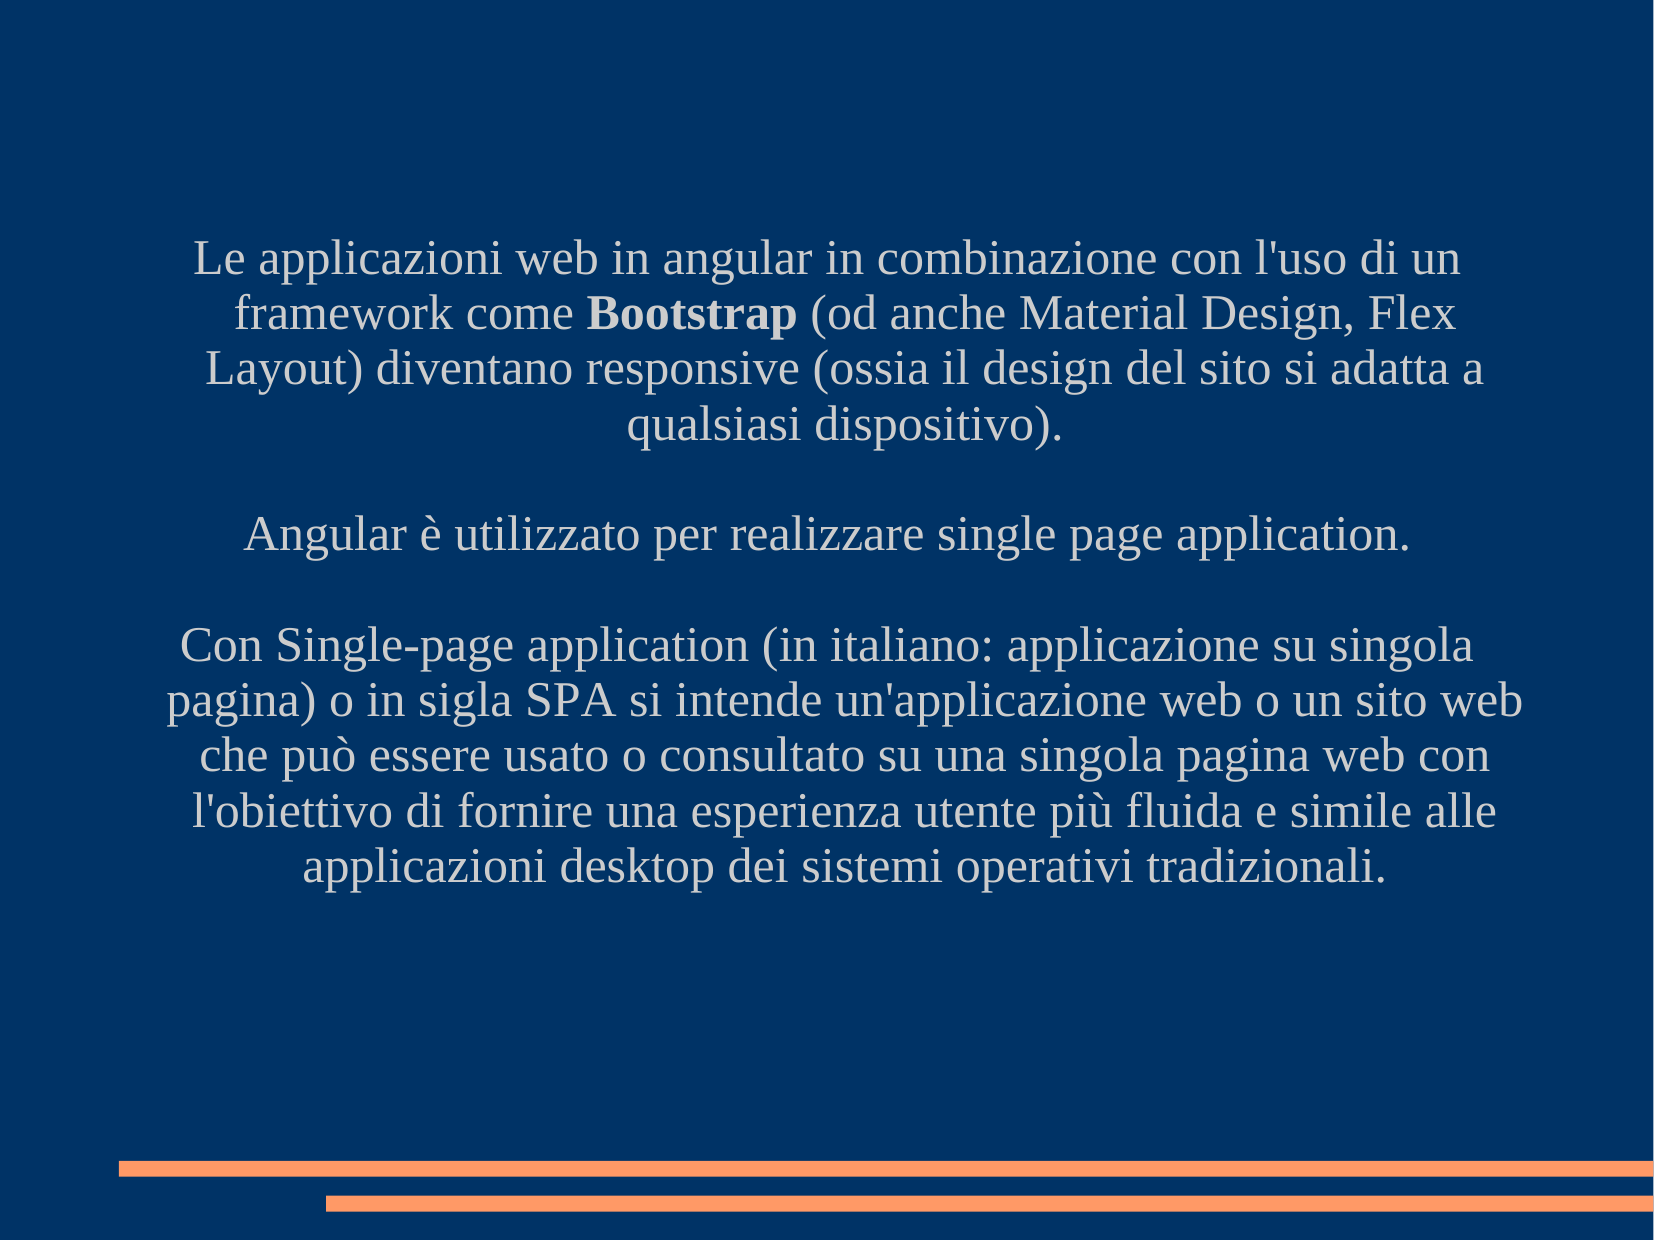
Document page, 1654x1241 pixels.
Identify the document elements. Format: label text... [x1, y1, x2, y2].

subtitle Le applicazioni web in angular in combinazione con l'uso di un framework come Bootstrap (od anche Material Design, Flex Layout) diventano responsive (ossia il design del sito si adatta a qualsiasi dispositivo). Angular è utilizzato per realizzare single page application. Con Single-page application (in italiano: applicazione su singola pagina) o in sigla SPA si intende un'applicazione web o un sito web che può essere usato o consultato su una singola pagina web con l'obiettivo di fornire una esperienza utente più fluida e simile alle applicazioni desktop dei sistemi operativi tradizionali. [121, 46, 1534, 1132]
